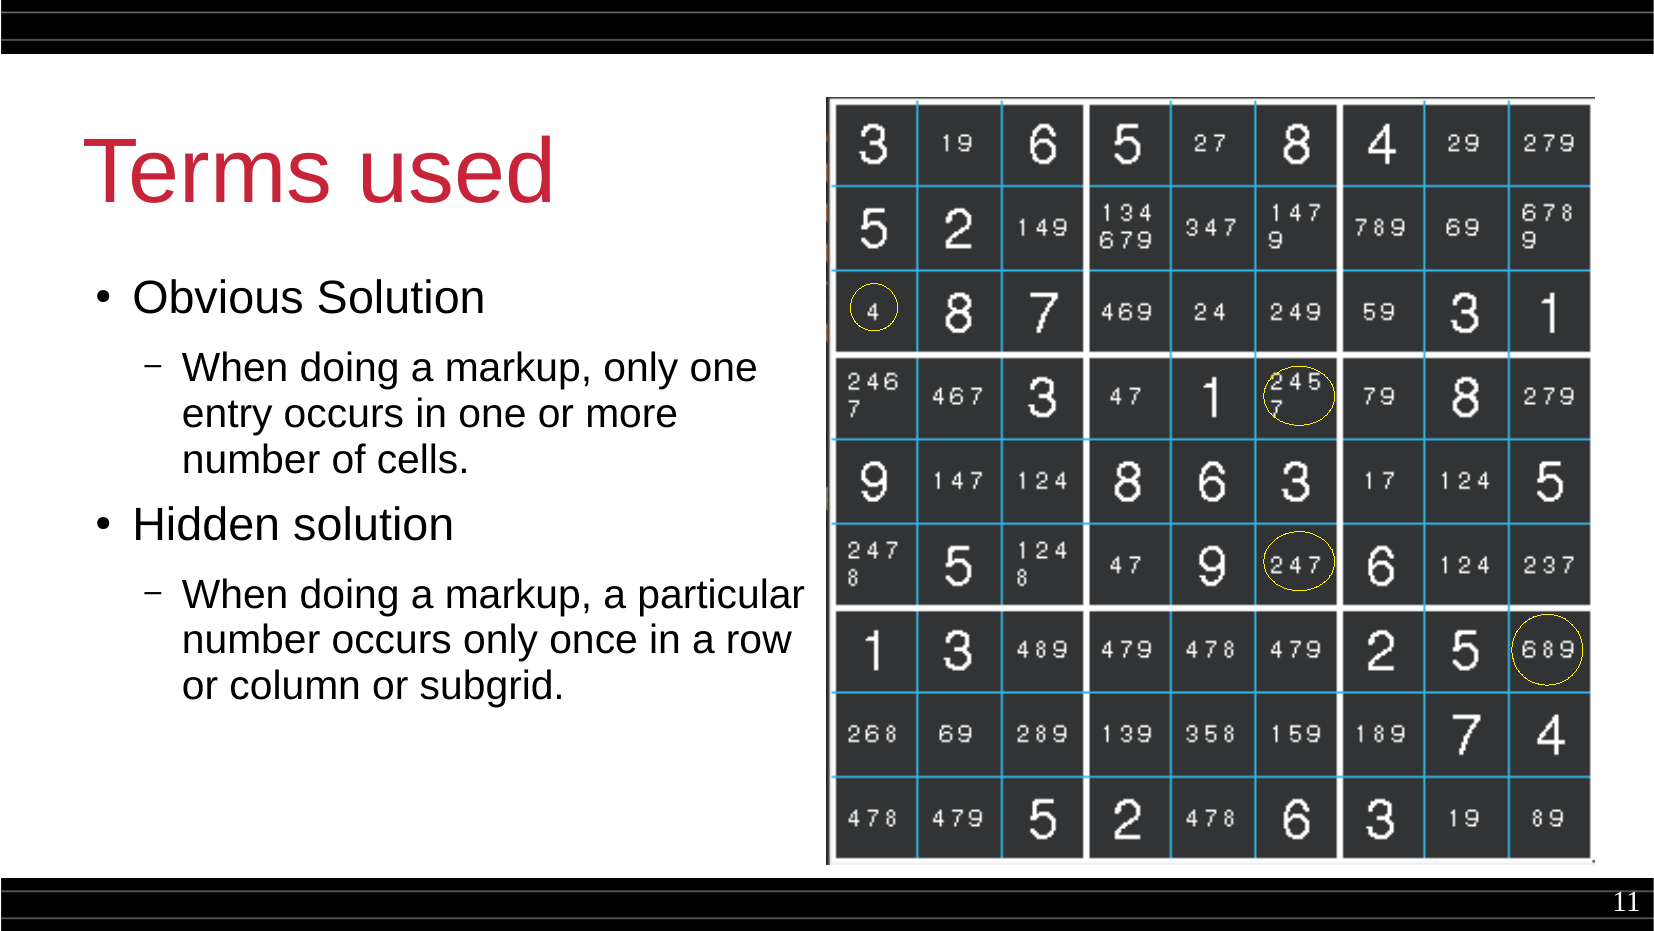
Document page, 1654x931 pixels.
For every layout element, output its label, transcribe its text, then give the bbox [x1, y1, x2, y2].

text_box [1263, 531, 1335, 591]
list Obvious Solution When doing a markup, only one entry occurs in one or more number of cells. Hidden solution When doing a markup, a particular number occurs only once in a row or column or subgrid. [82, 271, 809, 758]
picture [826, 97, 1595, 865]
text_box [1263, 366, 1335, 426]
text_box [1511, 614, 1583, 686]
text_box [850, 283, 898, 331]
picture [1, 878, 1654, 931]
title Terms used [82, 92, 1571, 249]
picture [1, 0, 1654, 54]
